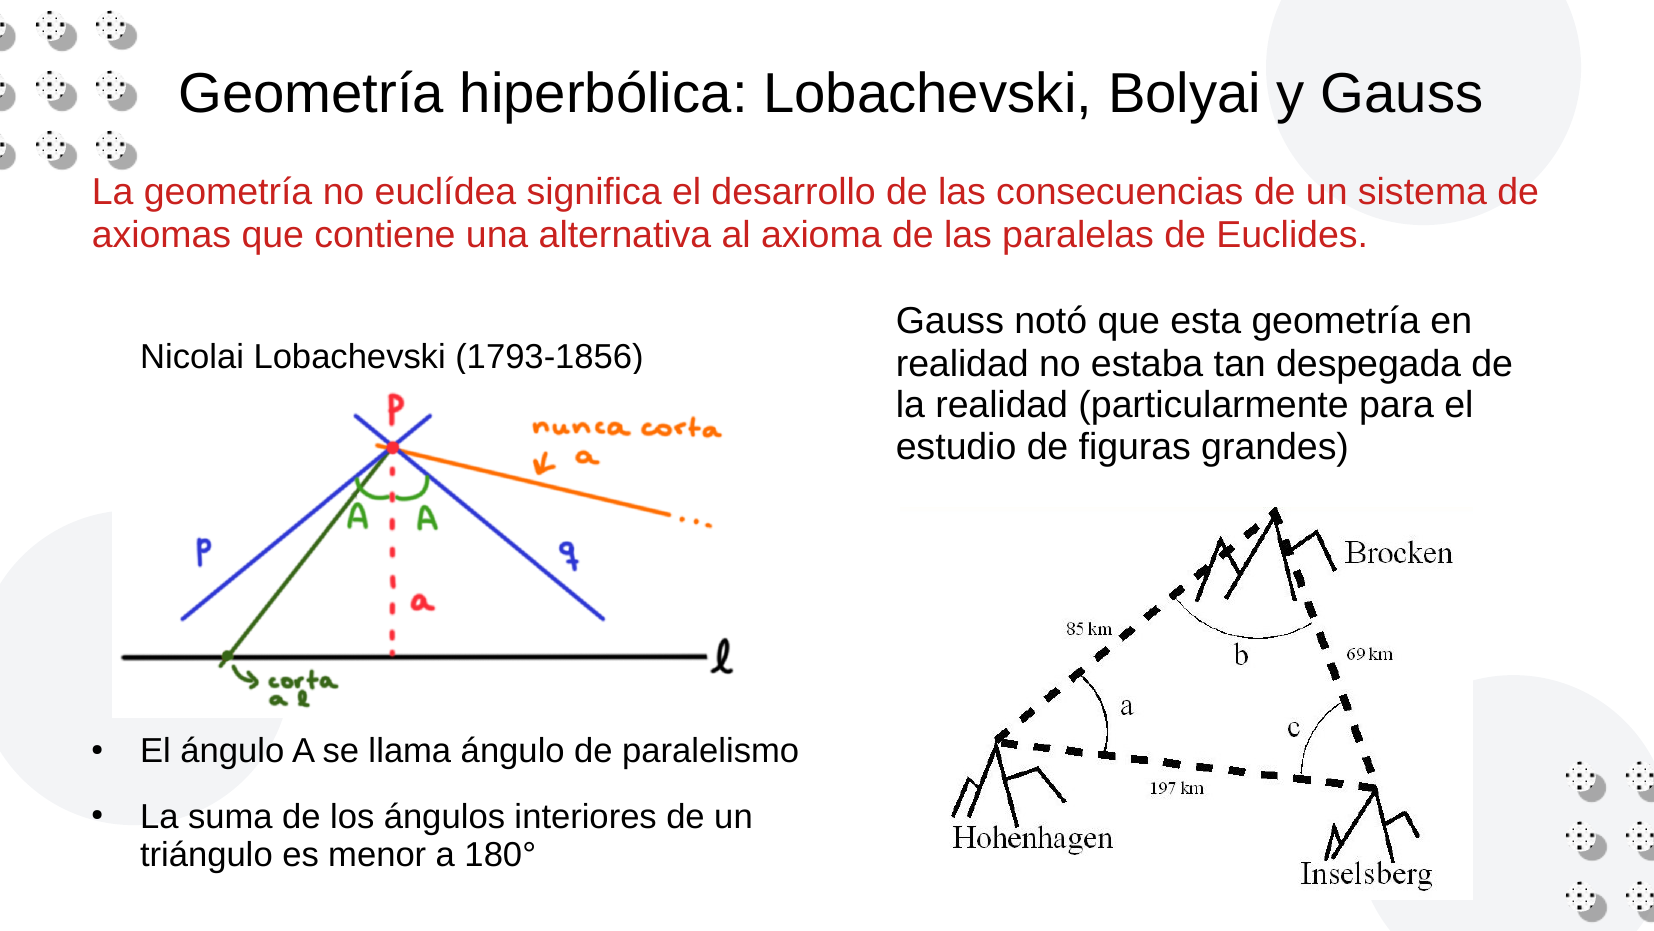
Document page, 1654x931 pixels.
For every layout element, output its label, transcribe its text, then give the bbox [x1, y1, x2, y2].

picture [1565, 881, 1596, 912]
title Geometría hiperbólica: Lobachevski, Bolyai y Gauss [86, 37, 1576, 149]
picture [35, 10, 66, 41]
picture [112, 374, 751, 718]
picture [96, 149, 126, 161]
picture [1625, 761, 1654, 792]
text_box La geometría no euclí­dea significa el desarrollo de las consecuencias de un sistema de axiomas que contiene una alternativa al axioma de las paralelas de Euclides. [77, 163, 1654, 263]
picture [35, 70, 66, 101]
picture [95, 10, 126, 37]
list Gauss notó que esta geometría en realidad no estaba tan despegada de la realidad (particularmente para el estudio de figuras grandes) [825, 300, 1552, 755]
picture [0, 13, 6, 38]
picture [1565, 761, 1596, 792]
list Nicolai Lobachevski (1793-1856) El ángulo A se llama ángulo de paralelismo La suma de los ángulos interiores de un triángulo es menor a 180° [75, 337, 802, 877]
picture [900, 507, 1473, 901]
picture [1625, 821, 1654, 852]
picture [0, 73, 6, 98]
picture [35, 130, 67, 161]
picture [1625, 881, 1654, 912]
picture [1565, 821, 1596, 852]
picture [0, 133, 7, 158]
